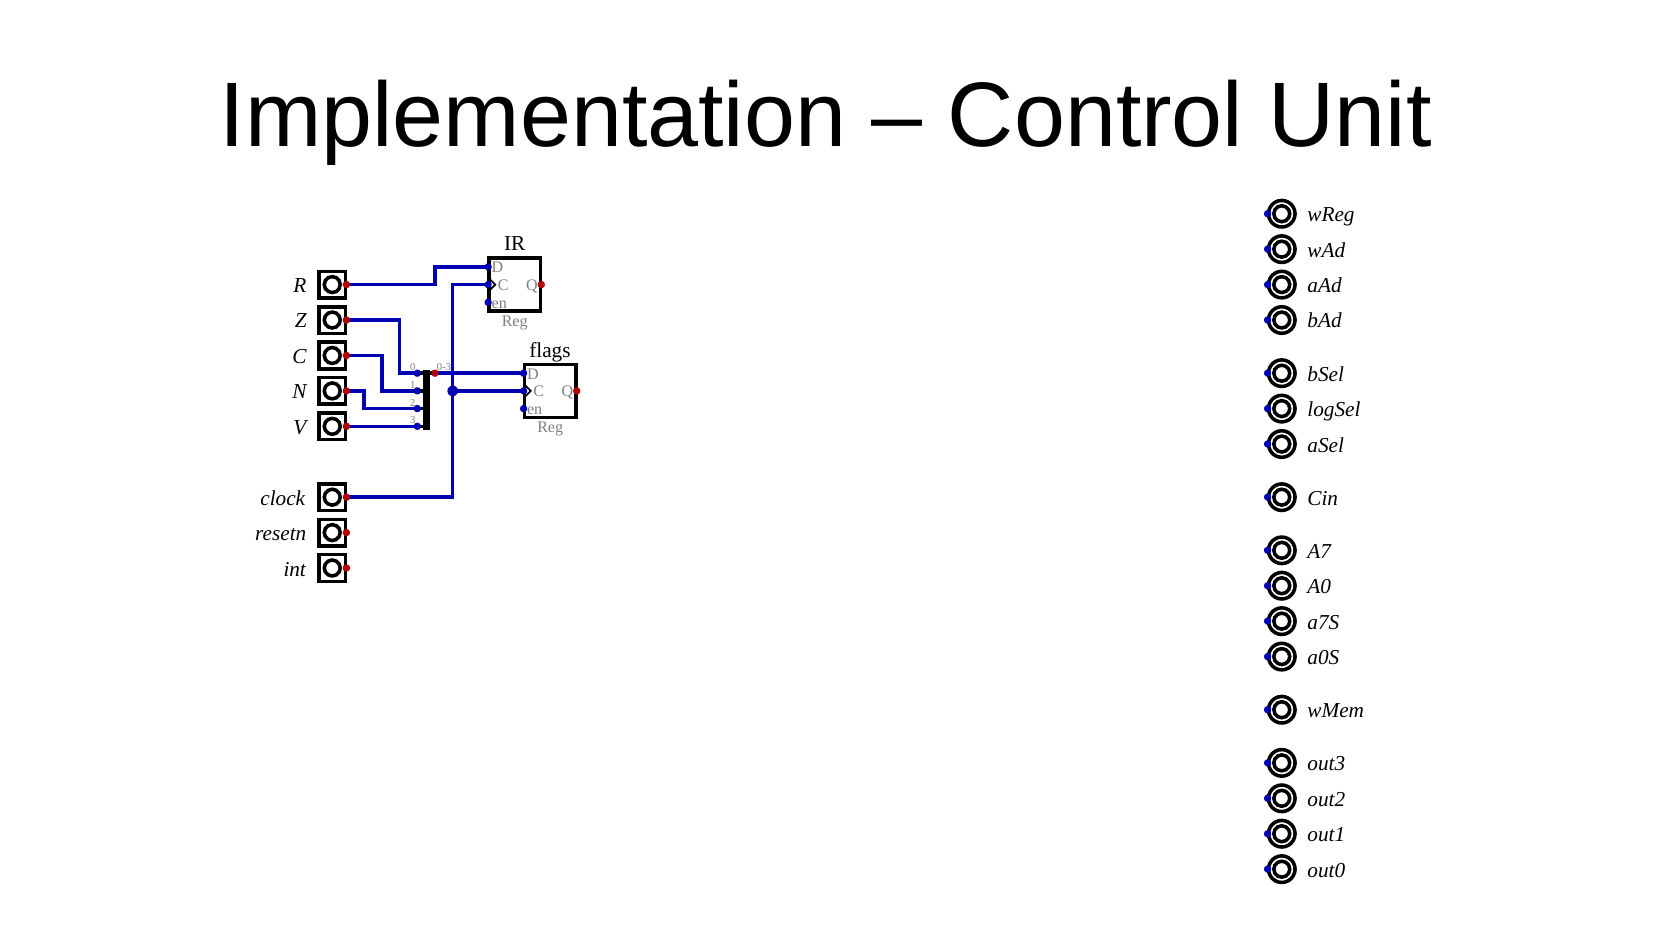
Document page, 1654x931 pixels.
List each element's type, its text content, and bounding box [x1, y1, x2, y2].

title Implementation – Control Unit [82, 37, 1571, 193]
picture [237, 197, 1381, 886]
